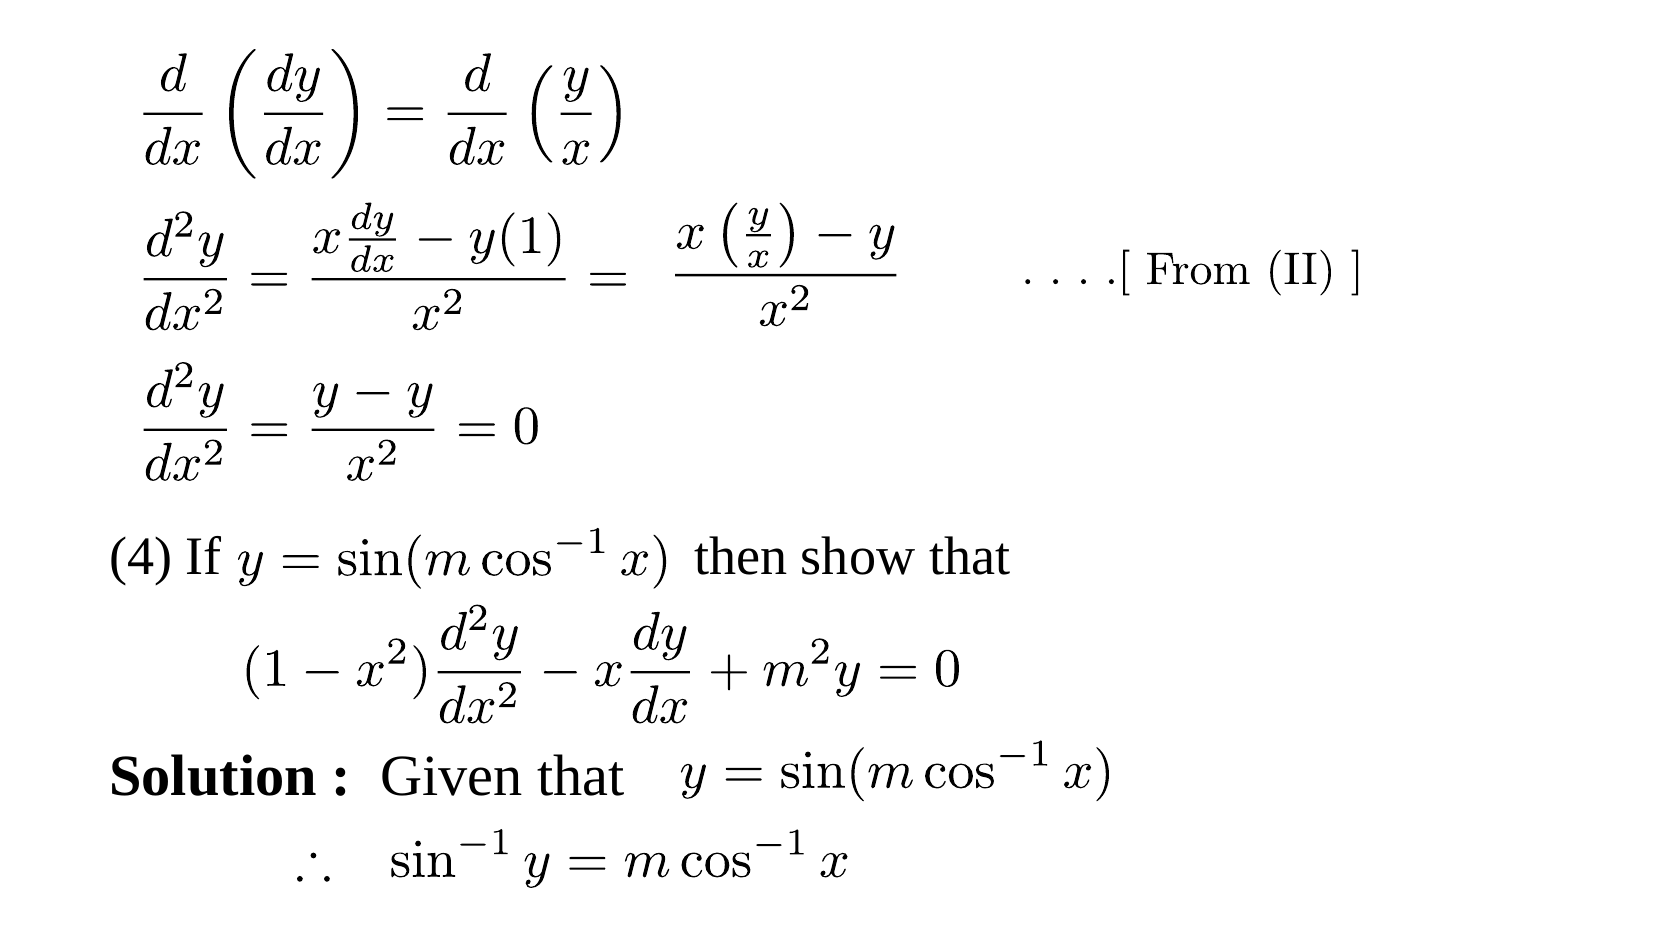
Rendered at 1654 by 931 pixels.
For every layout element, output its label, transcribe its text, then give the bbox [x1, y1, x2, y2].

text_box [680, 740, 1109, 802]
text_box [143, 202, 626, 331]
text_box [1023, 249, 1359, 296]
text_box [296, 852, 330, 882]
text_box [237, 527, 667, 589]
title (4) If then show that Solution : Given that [35, 37, 1607, 910]
text_box [391, 828, 848, 888]
text_box [243, 604, 959, 724]
text_box [143, 49, 621, 179]
text_box [675, 202, 897, 327]
text_box [143, 362, 538, 481]
